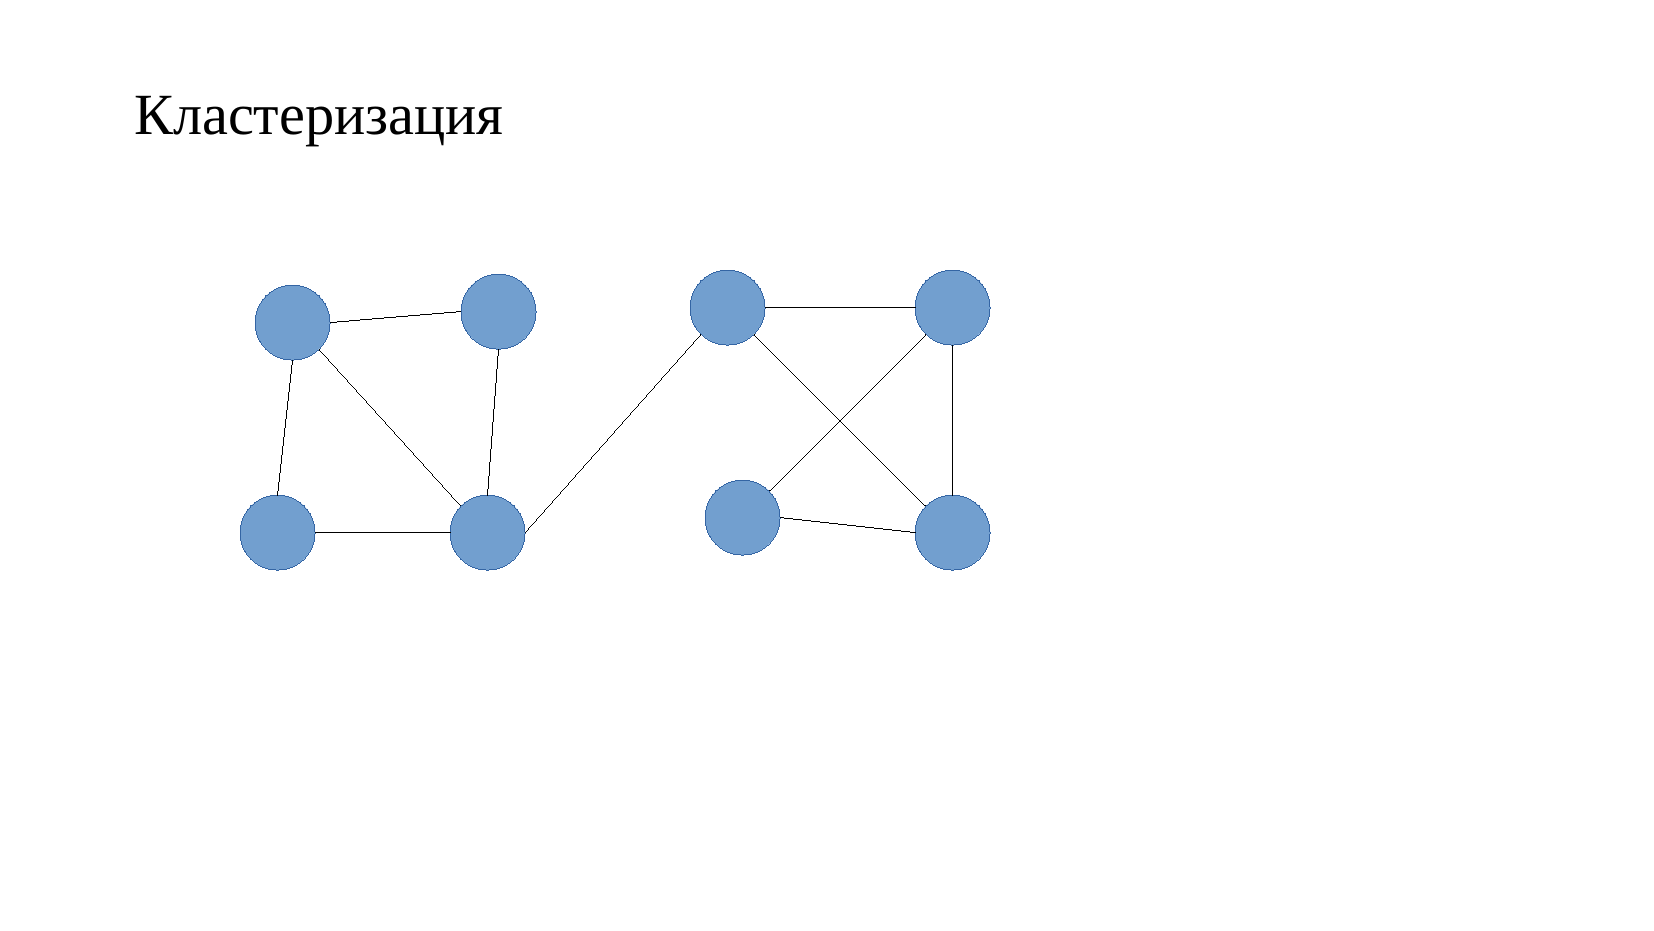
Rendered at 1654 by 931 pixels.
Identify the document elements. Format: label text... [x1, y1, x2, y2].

text_box [461, 274, 537, 350]
text_box [255, 285, 331, 361]
text_box [915, 270, 991, 346]
text_box Кластеризация [120, 75, 519, 155]
text_box [240, 495, 316, 571]
text_box [450, 495, 526, 571]
text_box [705, 480, 781, 556]
text_box [690, 270, 766, 346]
text_box [915, 495, 991, 571]
